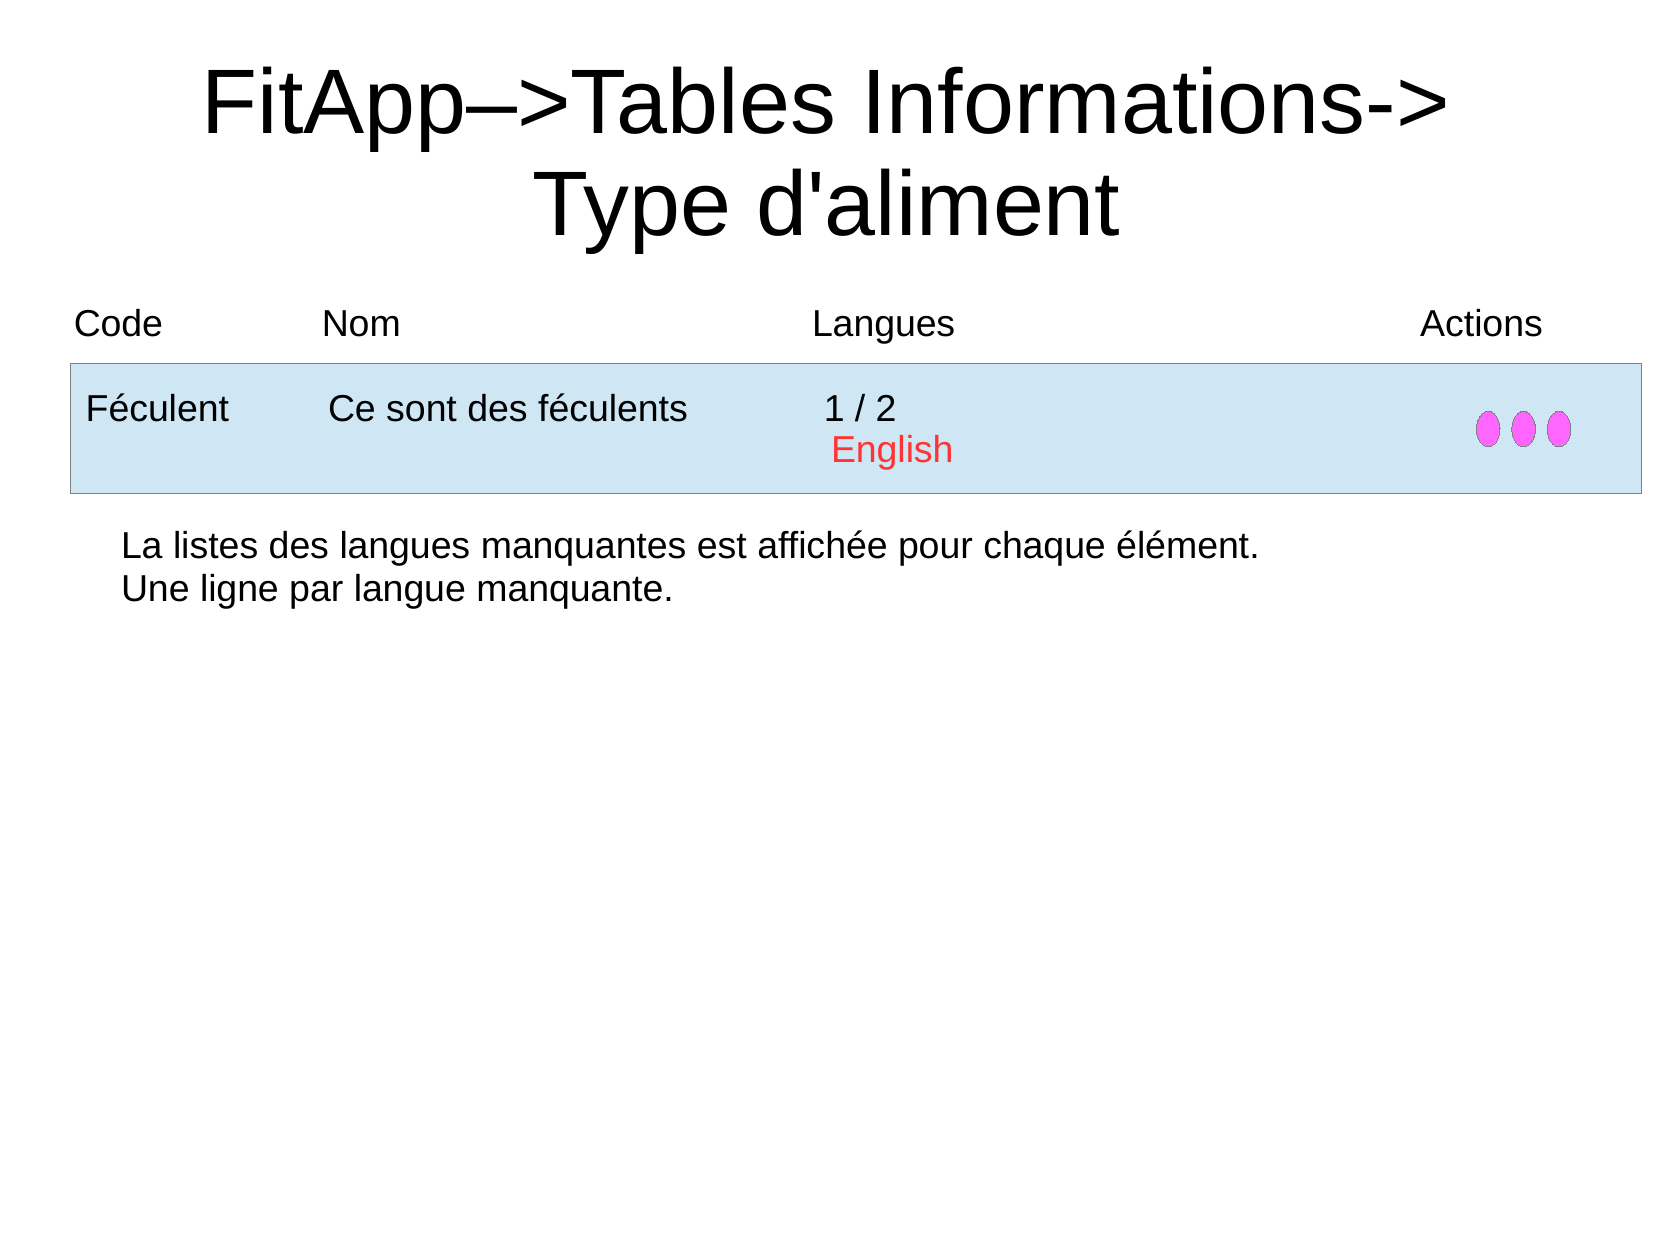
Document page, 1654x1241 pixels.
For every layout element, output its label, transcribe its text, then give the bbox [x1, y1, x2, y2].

text_box La listes des langues manquantes est affichée pour chaque élément. Une ligne par langue manquante. [106, 517, 1524, 697]
text_box [1547, 411, 1571, 447]
text_box Code [59, 295, 225, 353]
text_box Actions [1405, 295, 1630, 353]
text_box [1476, 411, 1501, 447]
text_box [1511, 411, 1536, 447]
title FitApp–>Tables Informations-> Type d'aliment [82, 49, 1571, 257]
text_box Nom [307, 295, 532, 353]
text_box Langues [797, 295, 1022, 353]
text_box Féculent Ce sont des féculents 1 / 2 English [70, 363, 1642, 494]
